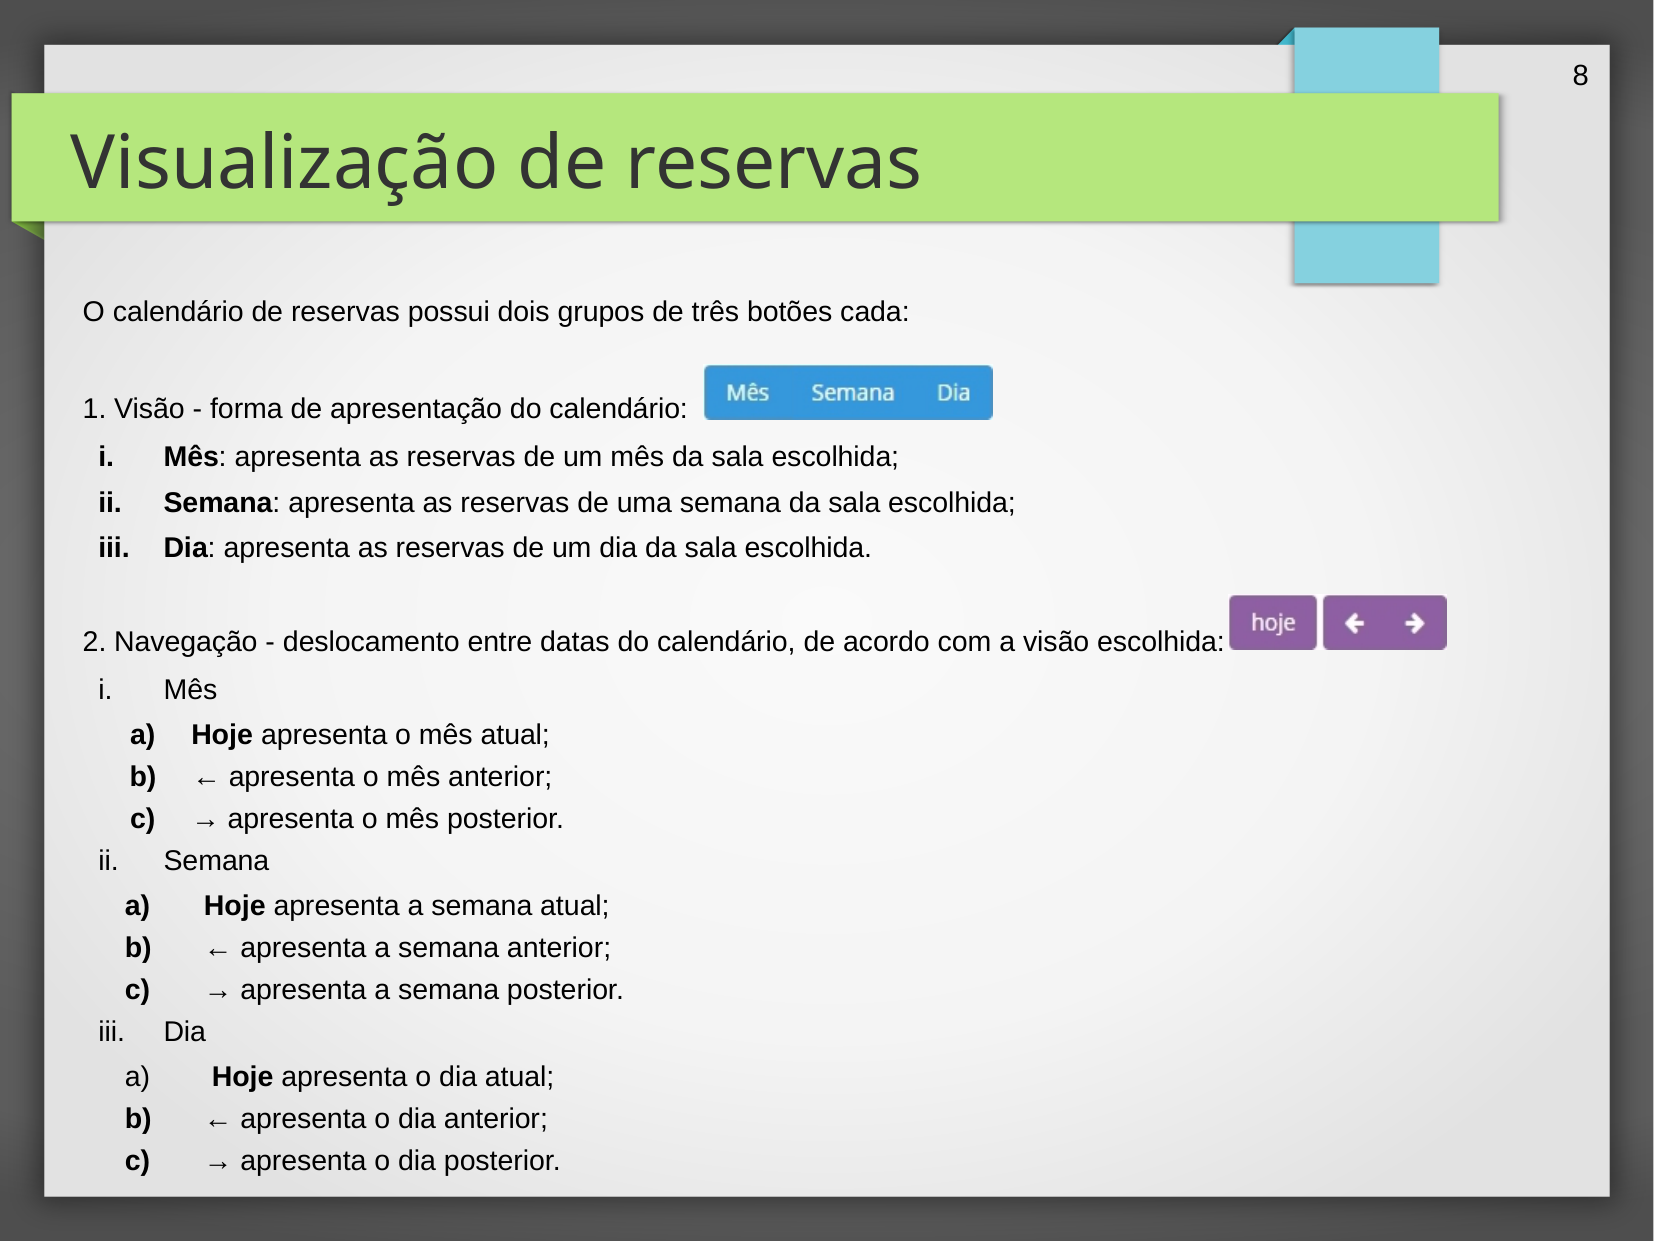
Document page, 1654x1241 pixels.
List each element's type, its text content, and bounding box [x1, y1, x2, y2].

picture [0, 0, 1654, 1241]
title Visualização de reservas [70, 106, 1229, 213]
list O calendário de reservas possui dois grupos de três botões cada: Visão - forma de apresentação do calendário: Mês: apresenta as reservas de um mês da sala escolhida; Semana: apresenta as reservas de uma semana da sala escolhida; Dia: apresenta as reservas de um dia da sala escolhida. Navegação - deslocamento entre datas do calendário, de acordo com a visão escolhida: Mês Hoje apresenta o mês atual; ← apresenta o mês anterior; → apresenta o mês posterior. Semana Hoje apresenta a semana atual; ← apresenta a semana anterior; → apresenta a semana posterior. Dia Hoje apresenta o dia atual; ← apresenta o dia anterior; → apresenta o dia posterior. [82, 295, 1571, 1182]
